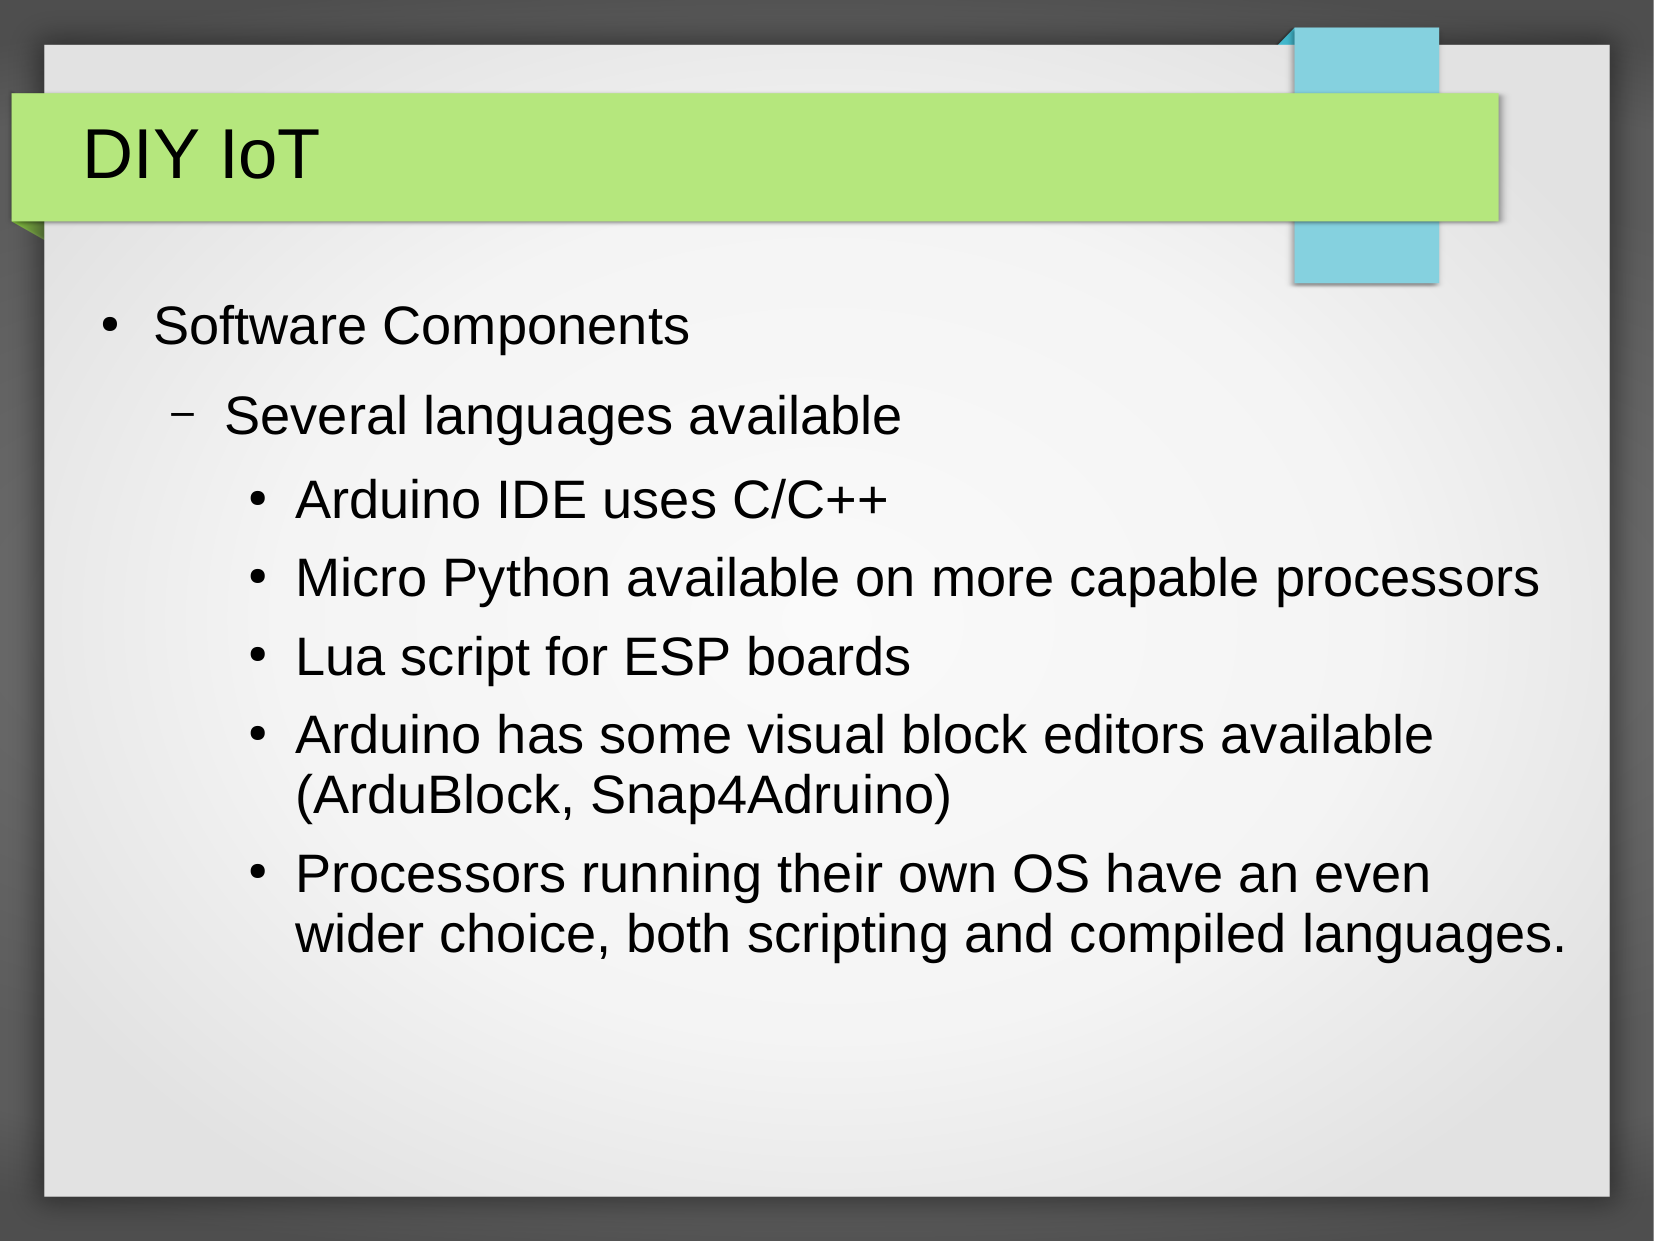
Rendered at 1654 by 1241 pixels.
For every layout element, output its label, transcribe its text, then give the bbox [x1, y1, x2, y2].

picture [0, 0, 1654, 1241]
title DIY IoT [82, 94, 1264, 213]
list Software Components Several languages available Arduino IDE uses C/C++ Micro Python available on more capable processors Lua script for ESP boards Arduino has some visual block editors available (ArduBlock, Snap4Adruino) Processors running their own OS have an even wider choice, both scripting and compiled languages. [82, 295, 1571, 1141]
